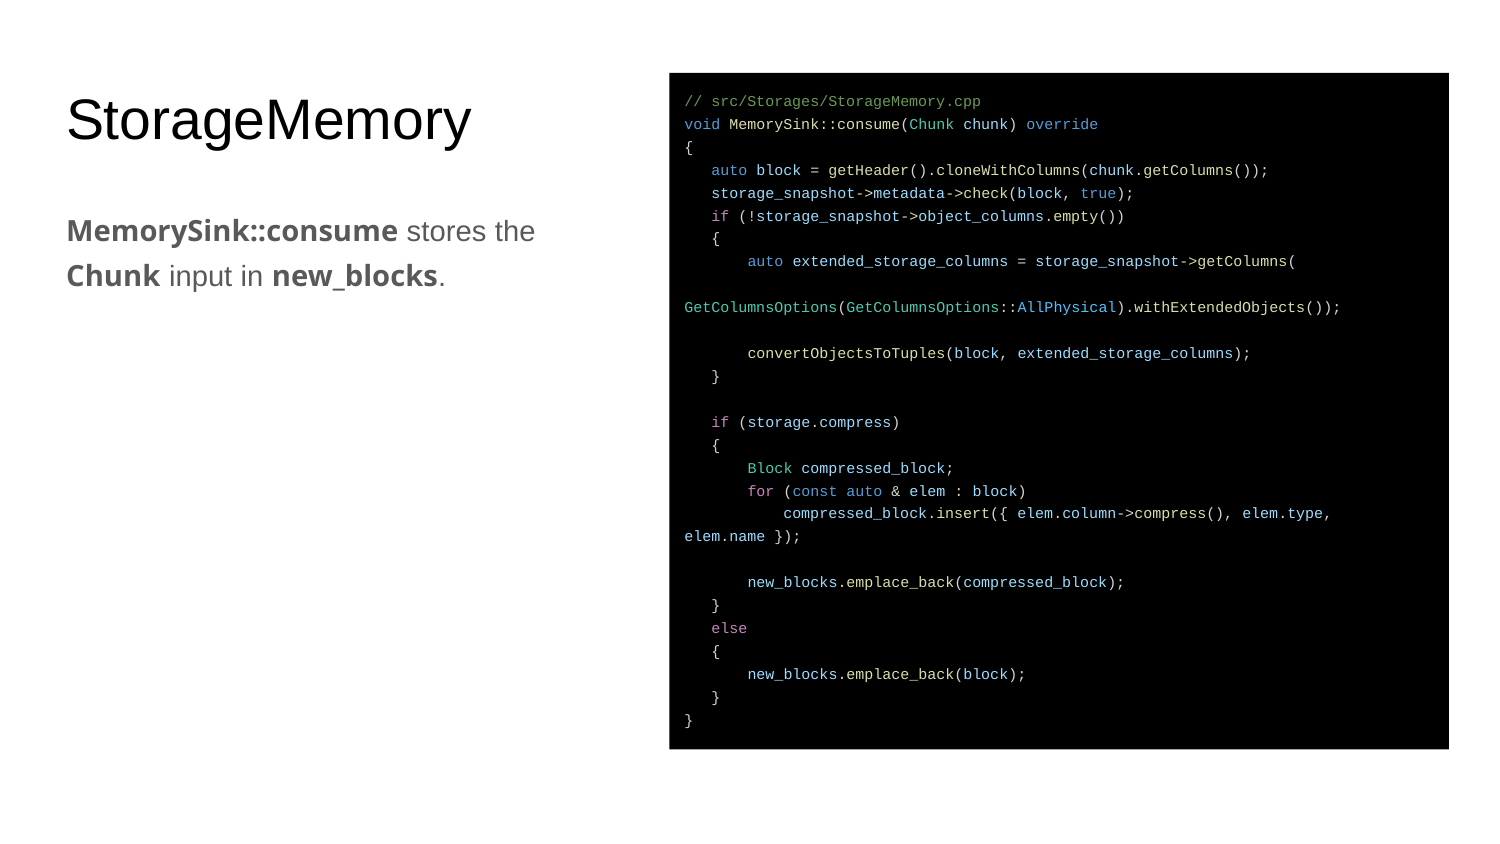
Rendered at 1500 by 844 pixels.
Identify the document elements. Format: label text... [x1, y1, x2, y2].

list // src/Storages/StorageMemory.cpp void MemorySink::consume(Chunk chunk) override { auto block = getHeader().cloneWithColumns(chunk.getColumns()); storage_snapshot->metadata->check(block, true); if (!storage_snapshot->object_columns.empty()) { auto extended_storage_columns = storage_snapshot->getColumns( GetColumnsOptions(GetColumnsOptions::AllPhysical).withExtendedObjects()); convertObjectsToTuples(block, extended_storage_columns); } if (storage.compress) { Block compressed_block; for (const auto & elem : block) compressed_block.insert({ elem.column->compress(), elem.type, elem.name }); new_blocks.emplace_back(compressed_block); } else { new_blocks.emplace_back(block); } } [669, 72, 1449, 750]
list MemorySink::consume stores the Chunk input in new_blocks. [51, 189, 603, 750]
title StorageMemory [51, 72, 669, 167]
